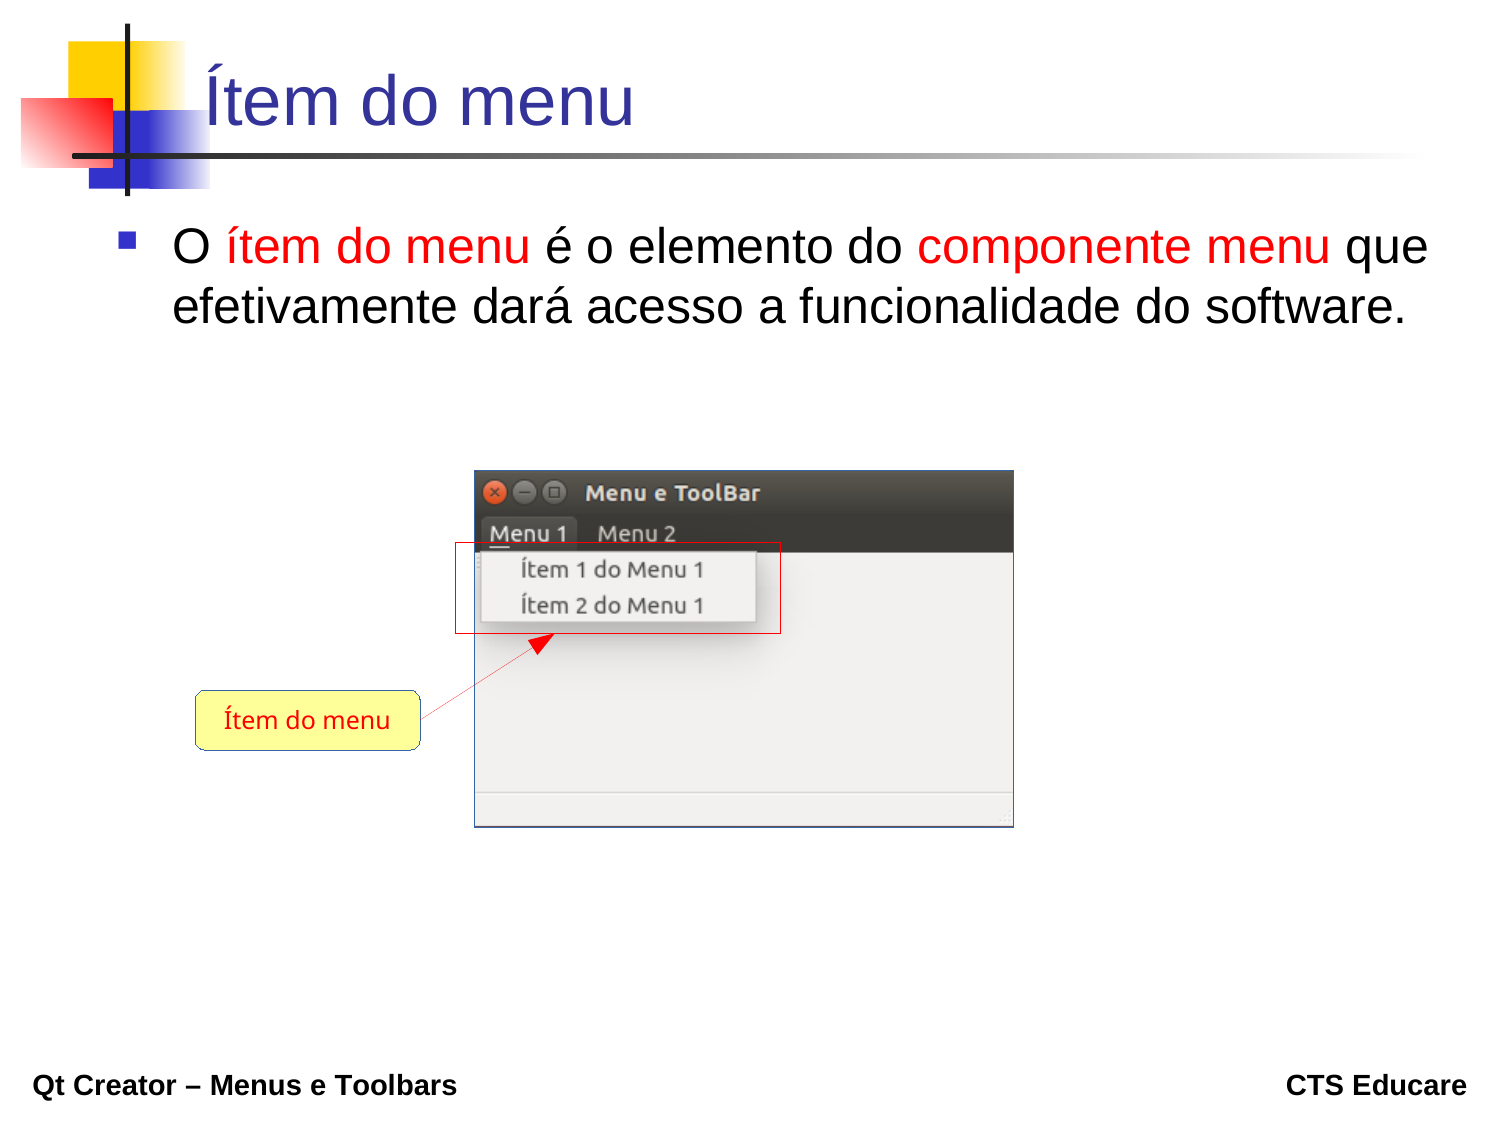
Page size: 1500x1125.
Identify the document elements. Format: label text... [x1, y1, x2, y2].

title Ítem do menu [188, 46, 1468, 149]
picture [474, 543, 780, 633]
text_box Ítem do menu [195, 690, 421, 751]
list O ítem do menu é o elemento do componente menu que efetivamente dará acesso a funcionalidade do software. [100, 206, 1447, 405]
picture [474, 634, 547, 684]
picture [474, 470, 1014, 828]
